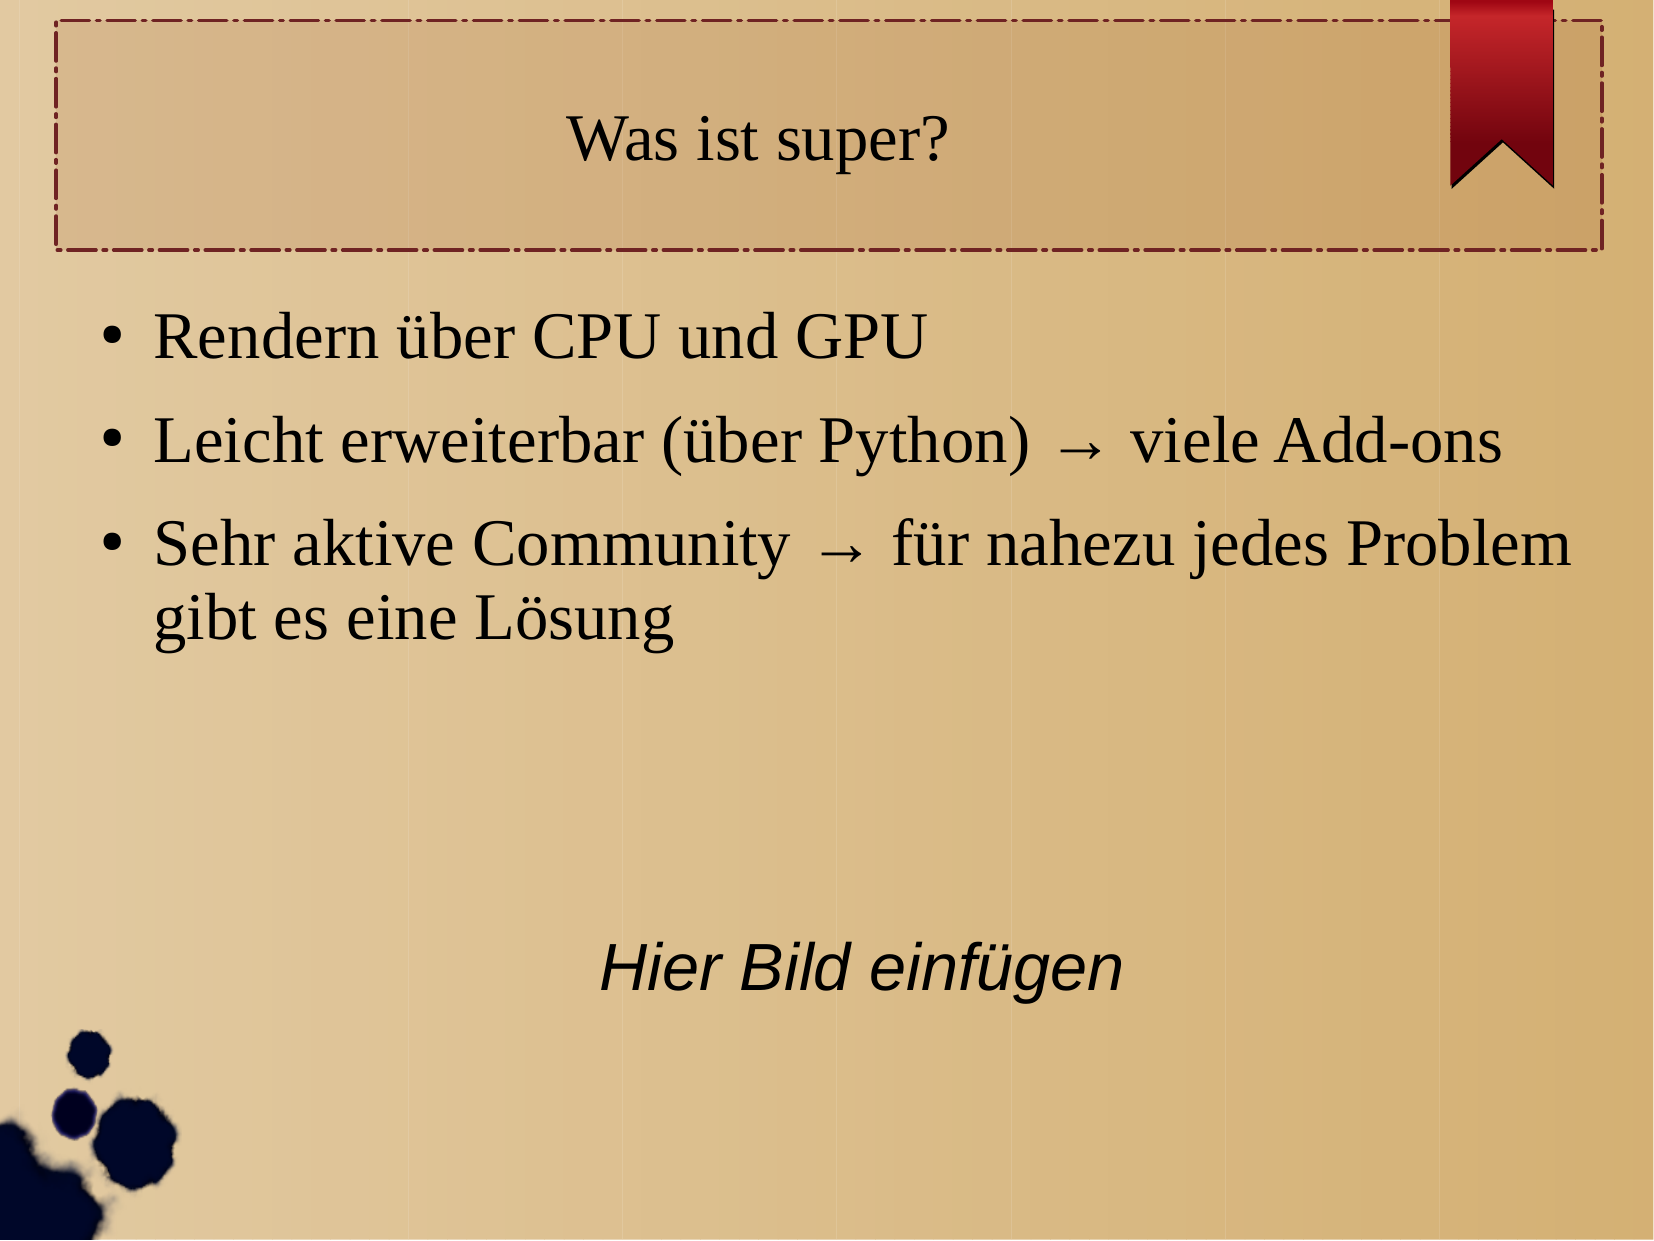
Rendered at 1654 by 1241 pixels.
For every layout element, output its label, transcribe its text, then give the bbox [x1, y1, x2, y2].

text_box Hier Bild einfügen [519, 922, 1205, 1087]
title Was ist super? [82, 47, 1412, 229]
list Rendern über CPU und GPU Leicht erweiterbar (über Python) → viele Add-ons Sehr aktive Community → für nahezu jedes Problem gibt es eine Lösung [82, 299, 1630, 745]
